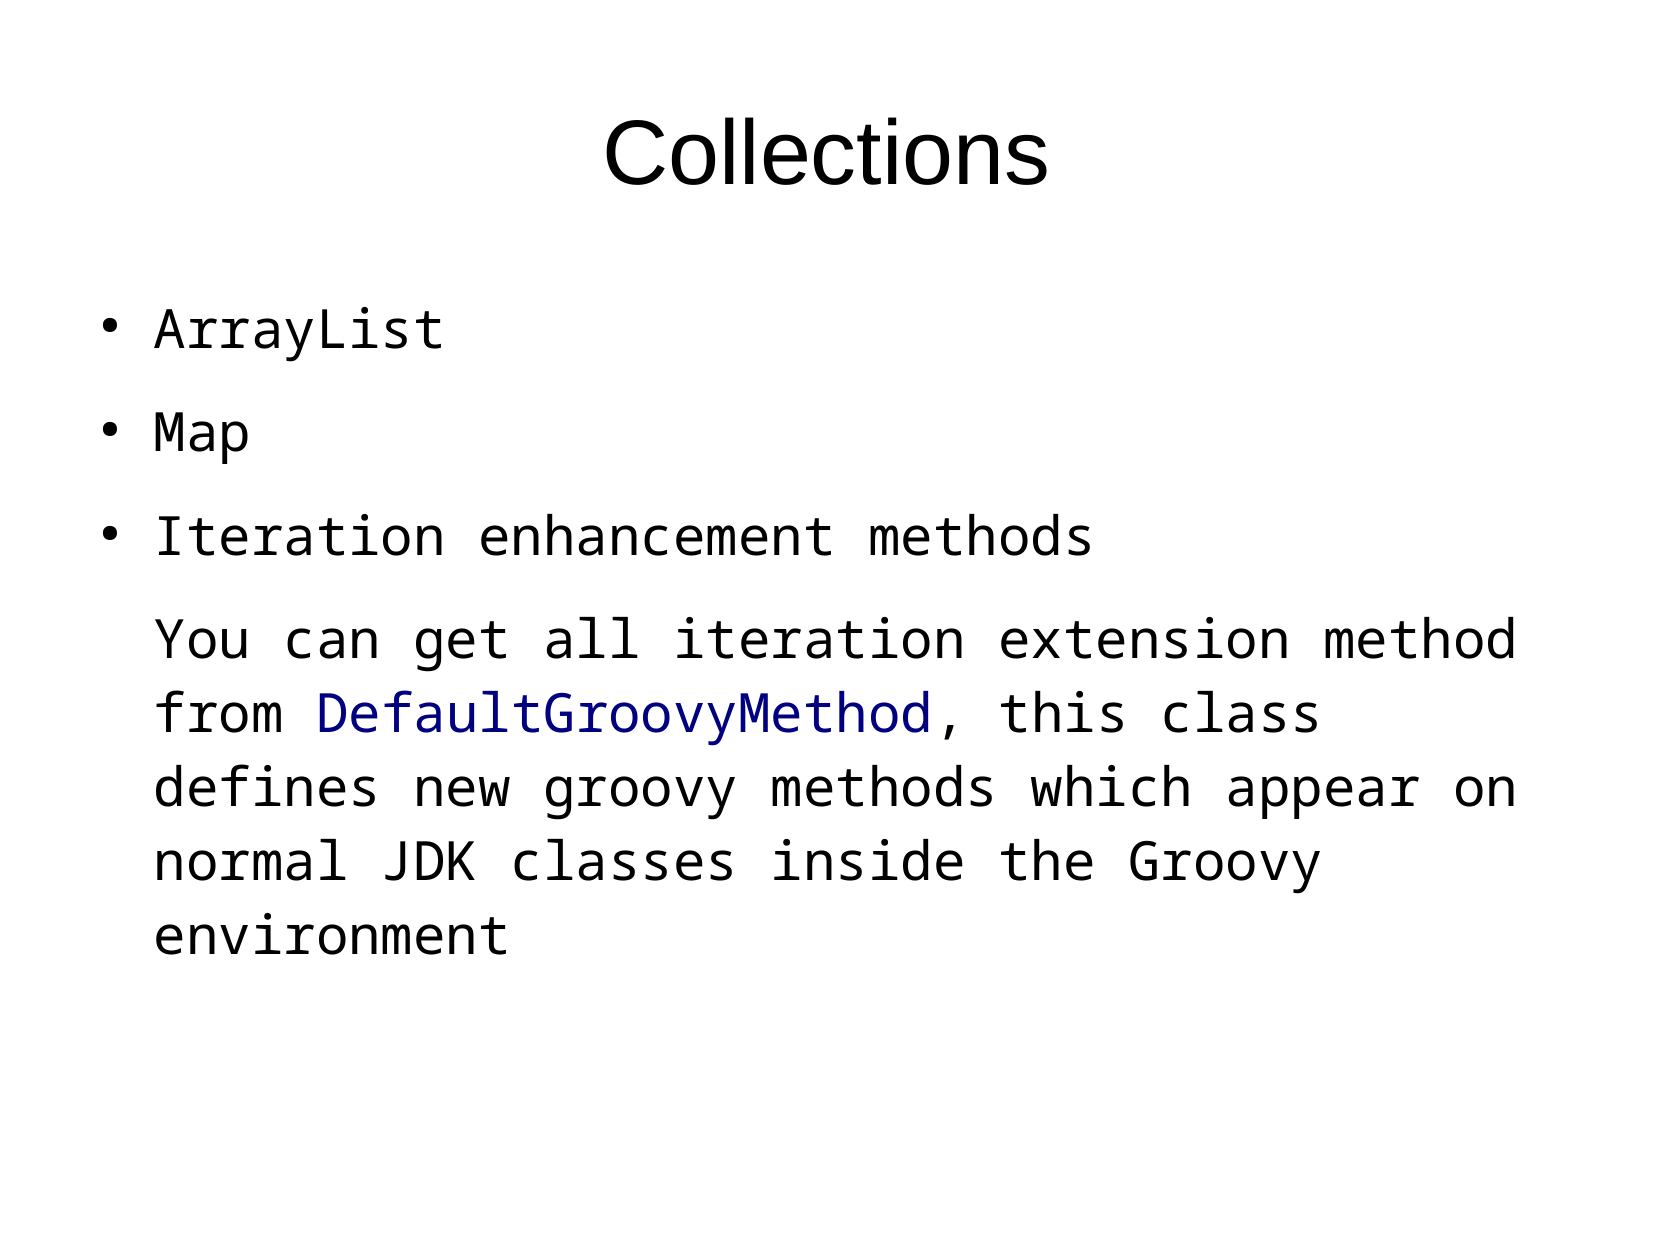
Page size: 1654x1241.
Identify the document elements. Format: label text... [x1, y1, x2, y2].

list ArrayList Map Iteration enhancement methods You can get all iteration extension method from DefaultGroovyMethod, this class defines new groovy methods which appear on normal JDK classes inside the Groovy environment [82, 290, 1571, 1010]
title Collections [82, 49, 1571, 257]
